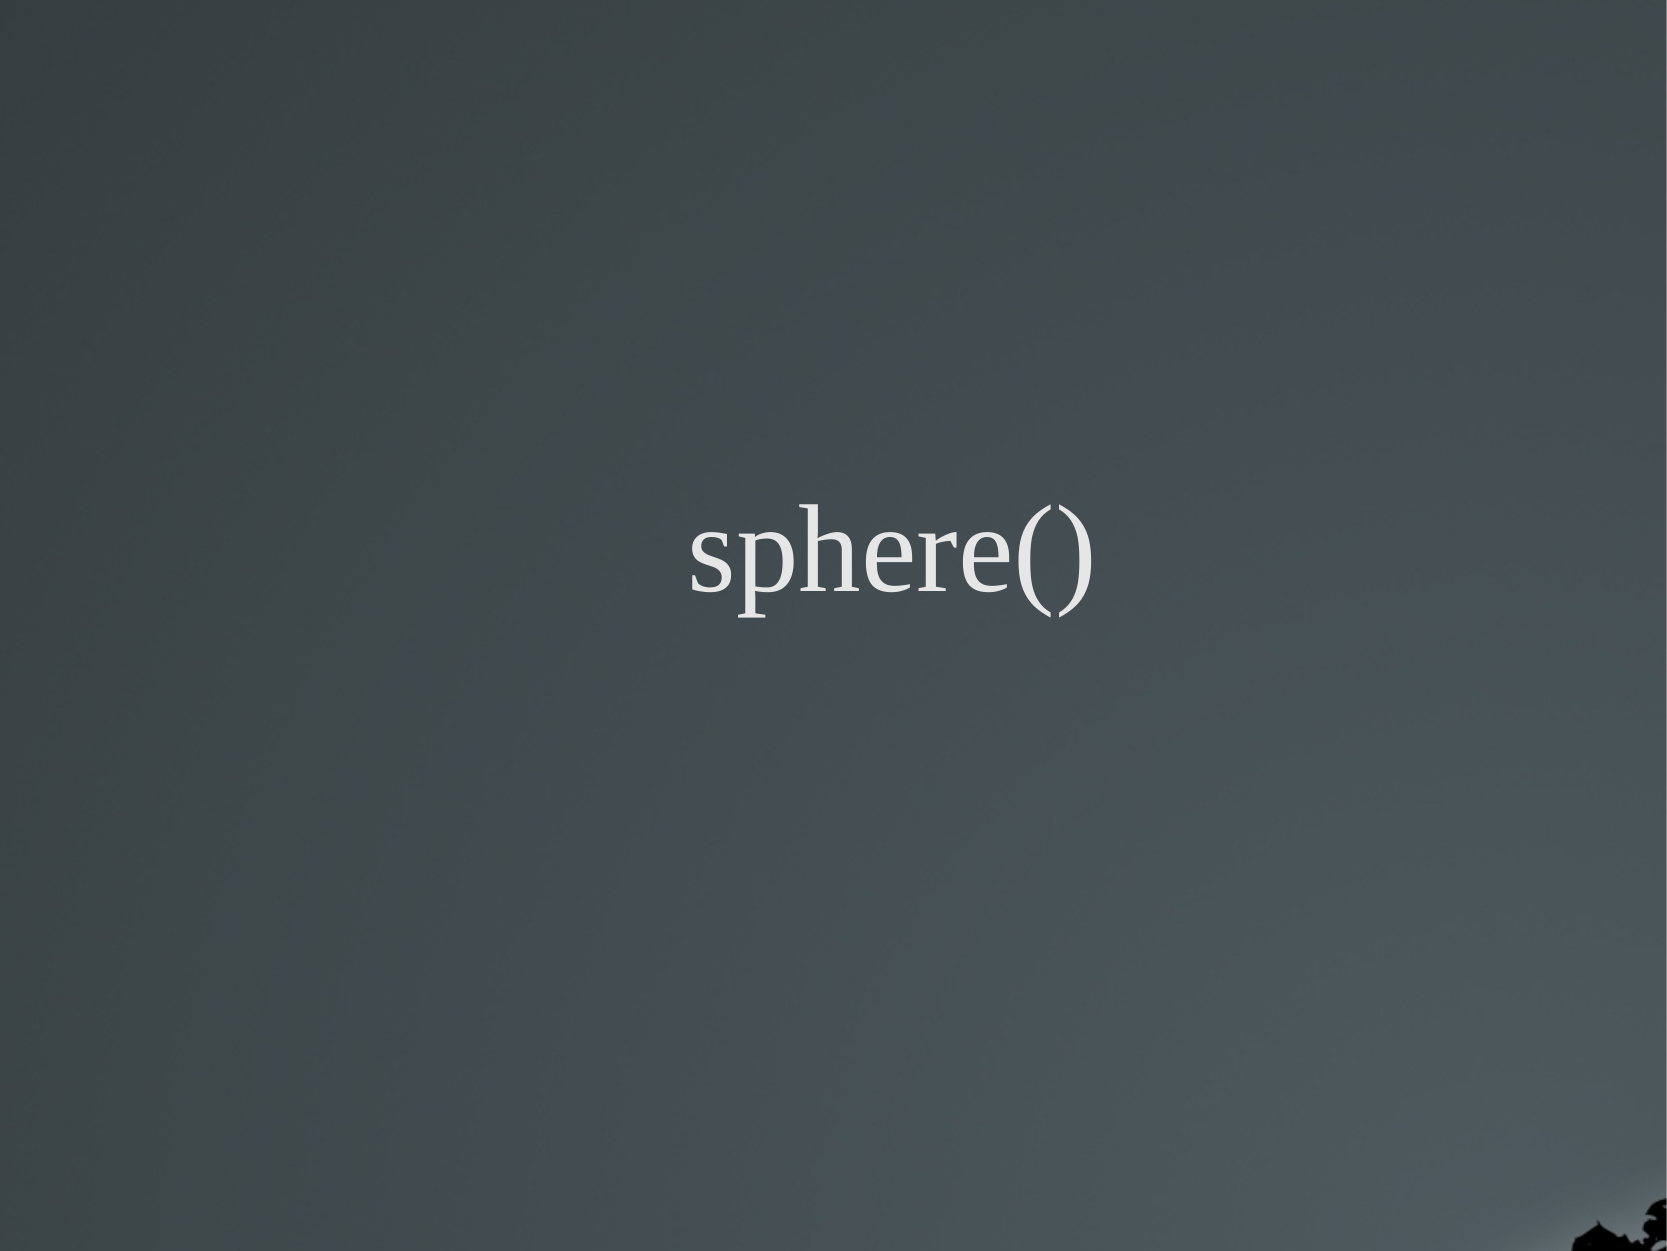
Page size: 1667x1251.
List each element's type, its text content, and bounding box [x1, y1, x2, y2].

list sphere() [142, 471, 1607, 745]
picture [0, 0, 1667, 1251]
